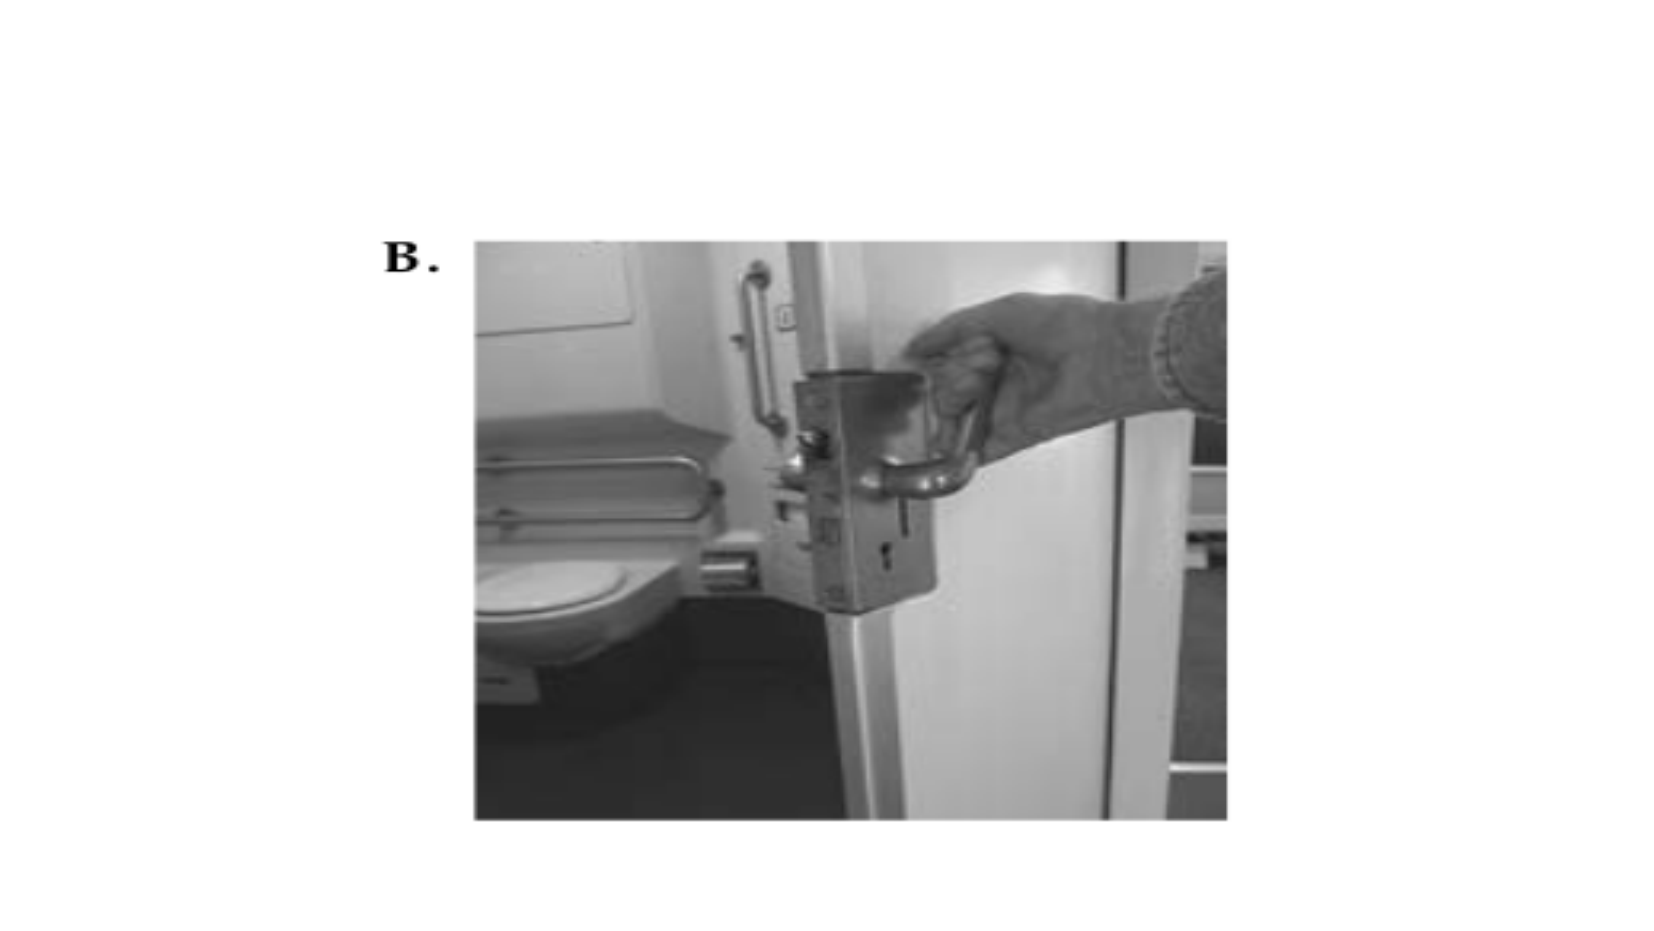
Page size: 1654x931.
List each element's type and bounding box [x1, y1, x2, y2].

picture [360, 217, 1292, 863]
